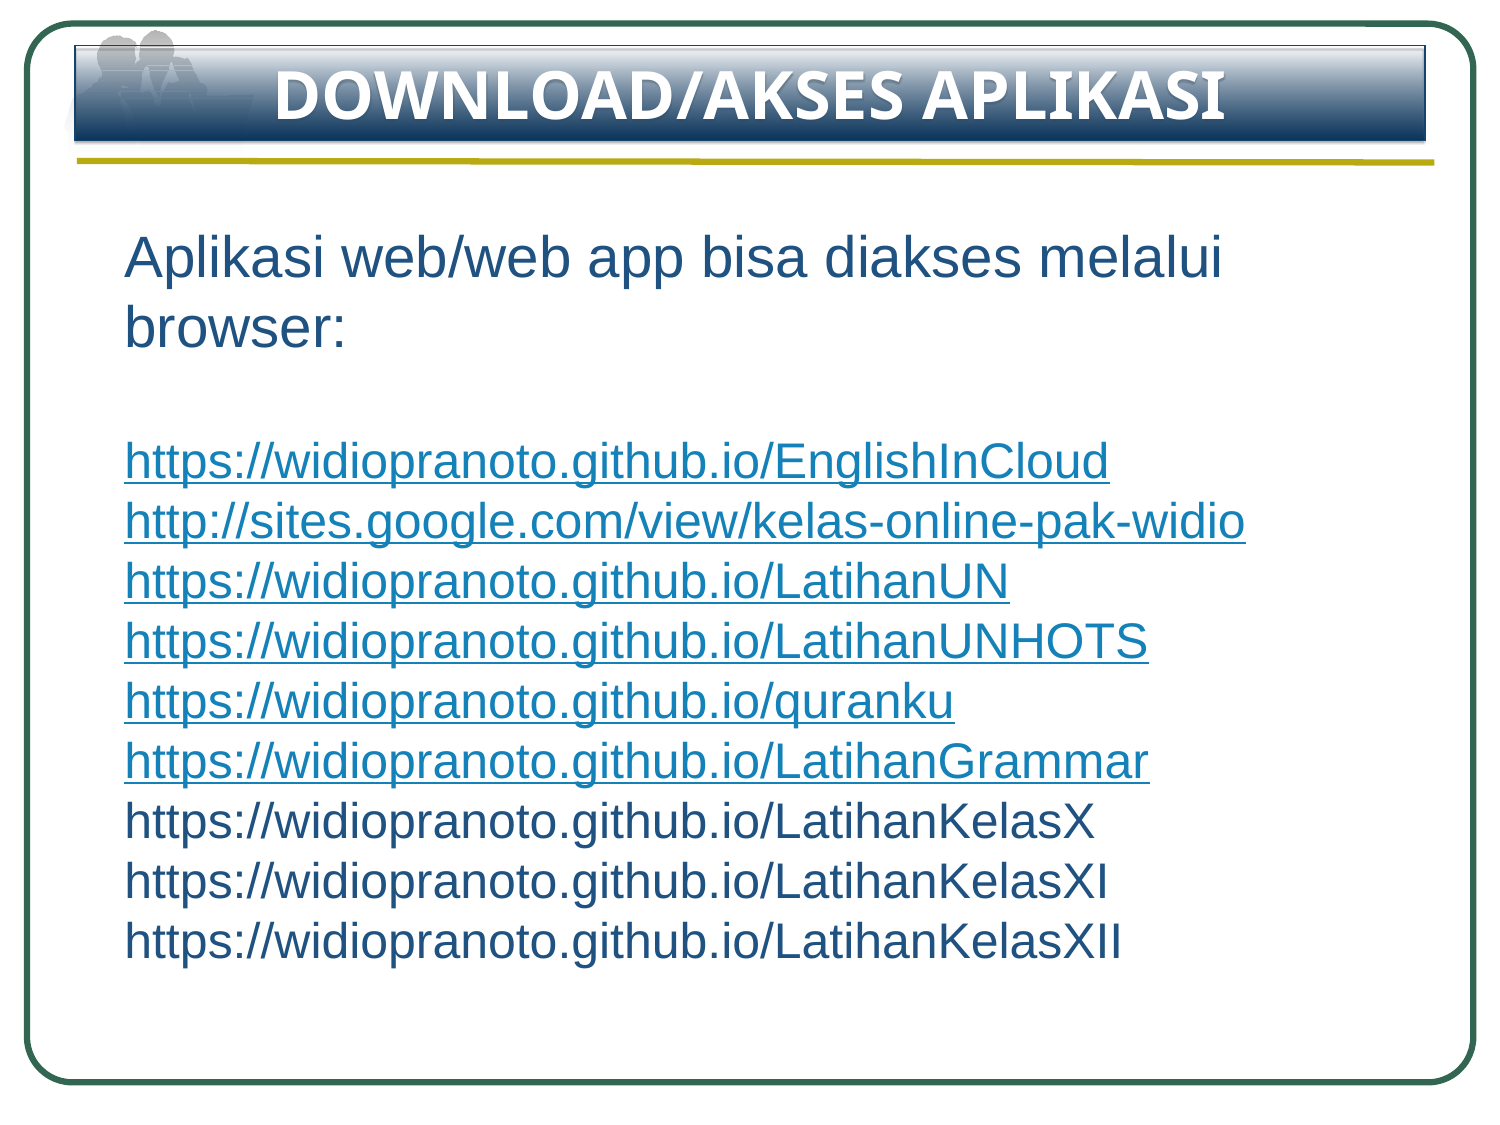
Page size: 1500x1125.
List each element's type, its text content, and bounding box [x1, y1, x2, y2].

text_box DOWNLOAD/AKSES APLIKASI [74, 45, 1425, 141]
text_box Aplikasi web/web app bisa diakses melalui browser: https://widiopranoto.github.io/EnglishInCloud http://sites.google.com/view/kelas-online-pak-widio https://widiopranoto.github.io/LatihanUN https://widiopranoto.github.io/LatihanUNHOTS https://widiopranoto.github.io/quranku https://widiopranoto.github.io/LatihanGrammar https://widiopranoto.github.io/LatihanKelasX https://widiopranoto.github.io/LatihanKelasXI https://widiopranoto.github.io/LatihanKelasXII [109, 211, 1422, 1037]
